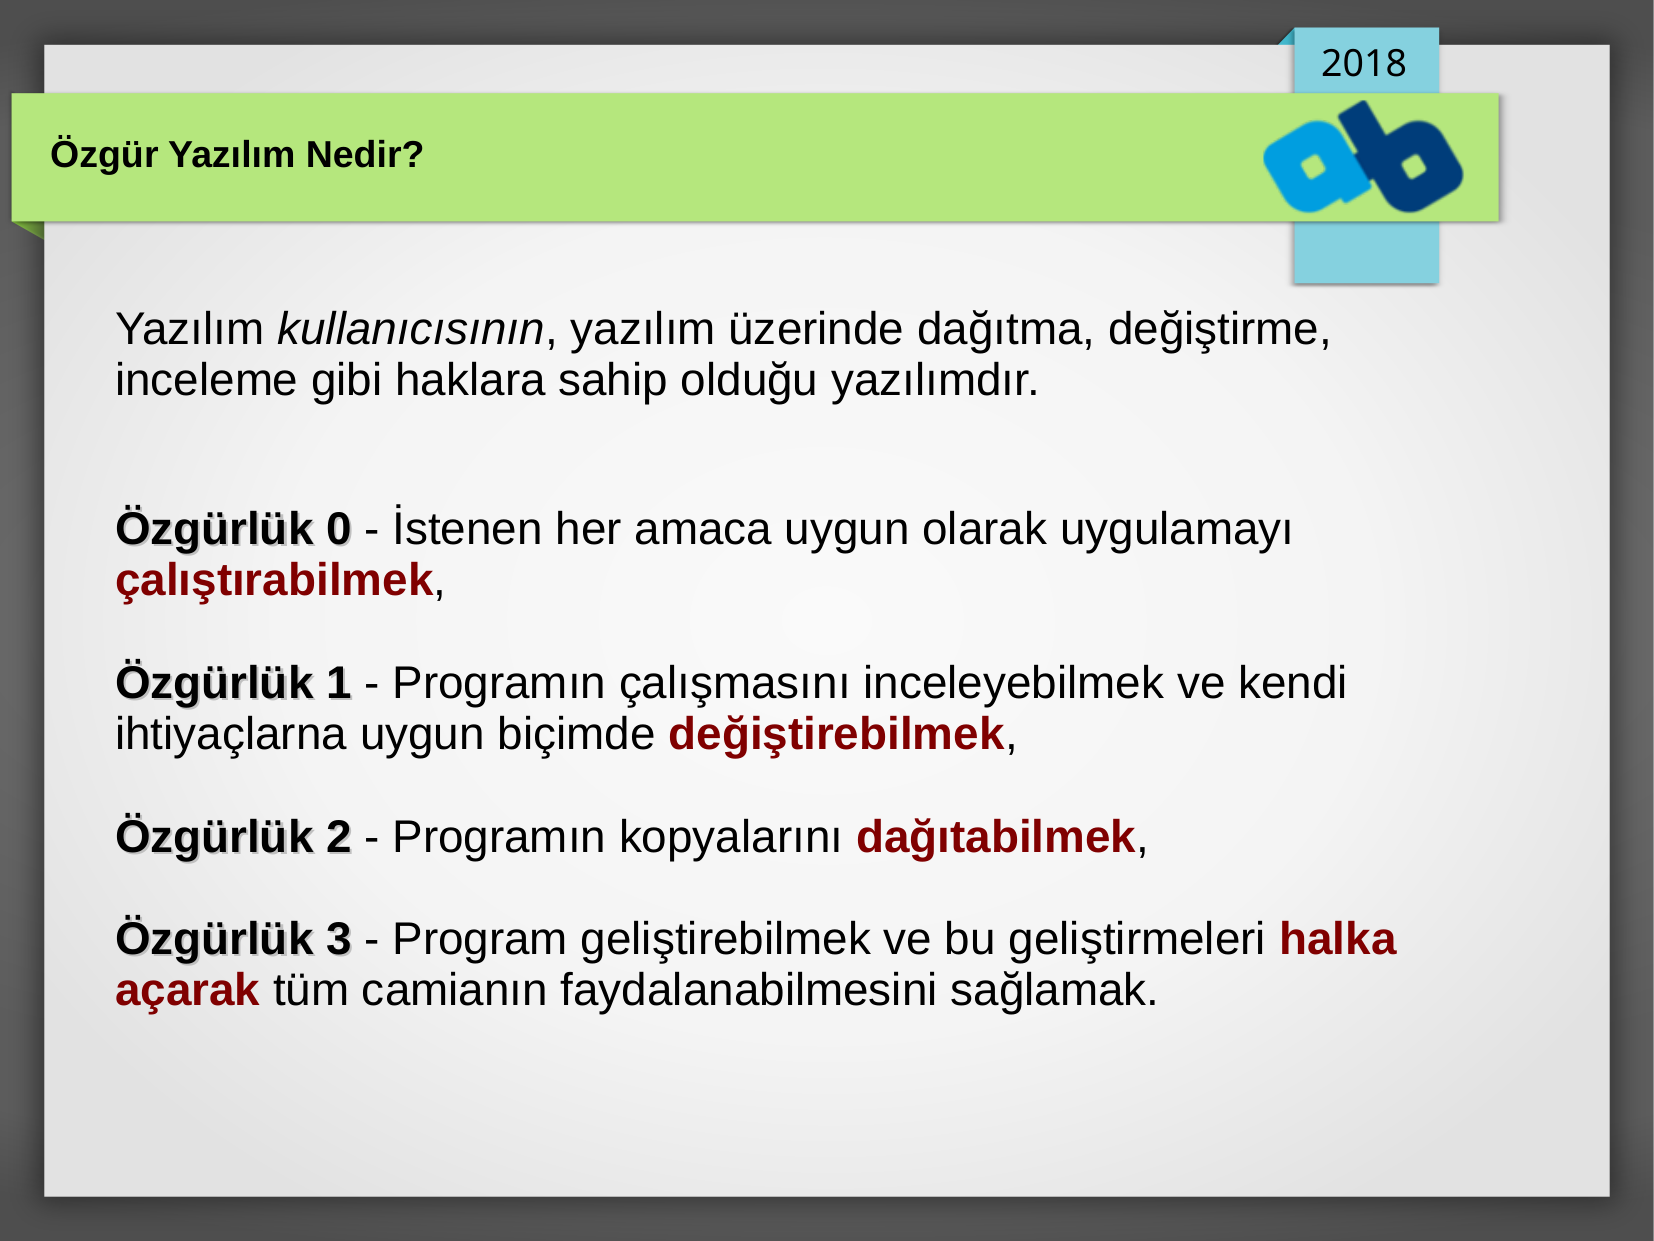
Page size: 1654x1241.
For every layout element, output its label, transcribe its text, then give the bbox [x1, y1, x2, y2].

text_box Özgür Yazılım Nedir? [35, 126, 1152, 184]
text_box 2018 [1299, 29, 1430, 98]
text_box Yazılım kullanıcısının, yazılım üzerinde dağıtma, değiştirme, inceleme gibi haklara sahip olduğu yazılımdır. Özgürlük 0 - İstenen her amaca uygun olarak uygulamayı çalıştırabilmek, Özgürlük 1 - Programın çalışmasını inceleyebilmek ve kendi ihtiyaçlarna uygun biçimde değiştirebilmek, Özgürlük 2 - Programın kopyalarını dağıtabilmek, Özgürlük 3 - Program geliştirebilmek ve bu geliştirmeleri halka açarak tüm camianın faydalanabilmesini sağlamak. [100, 295, 1530, 1023]
picture [0, 0, 1654, 1241]
